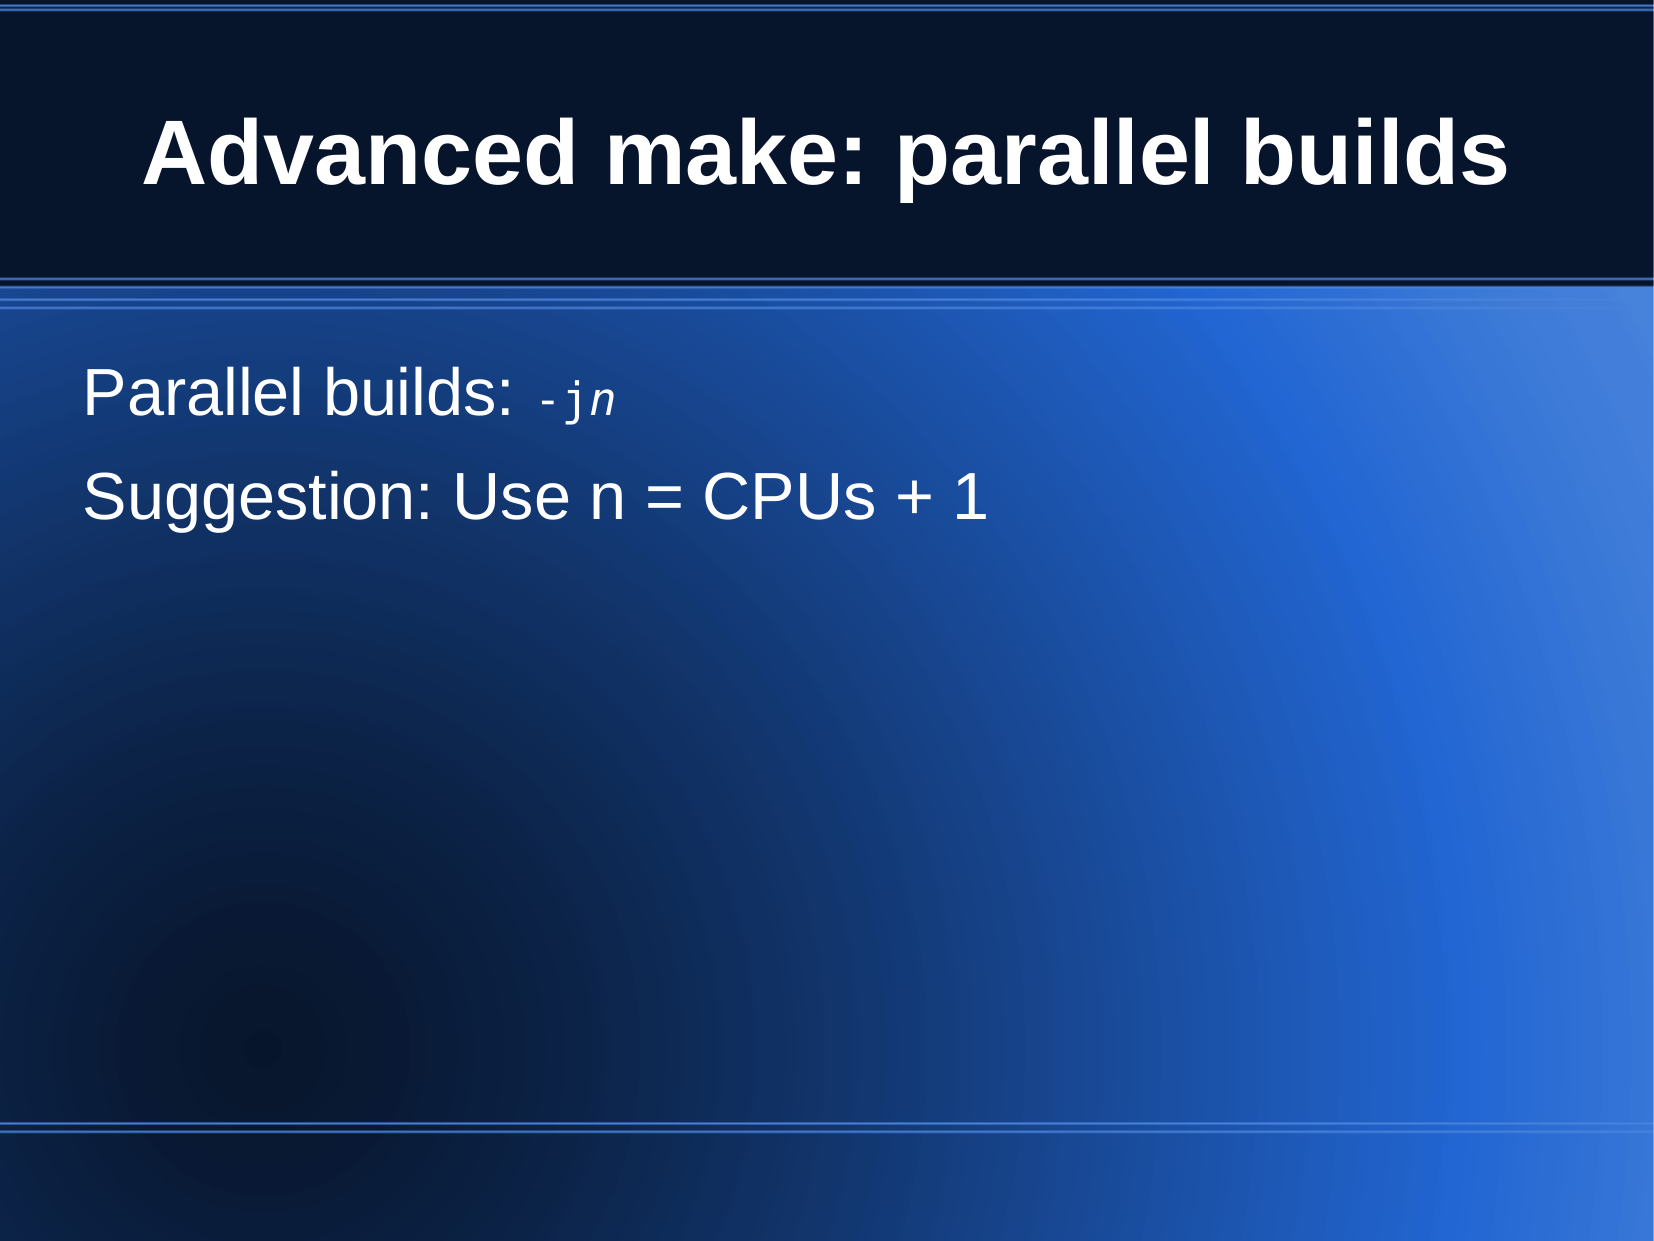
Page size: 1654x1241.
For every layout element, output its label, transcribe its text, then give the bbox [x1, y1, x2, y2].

title Advanced make: parallel builds [82, 49, 1571, 257]
list Parallel builds: -jn Suggestion: Use n = CPUs + 1 [82, 355, 1571, 1058]
picture [0, 0, 1654, 1241]
